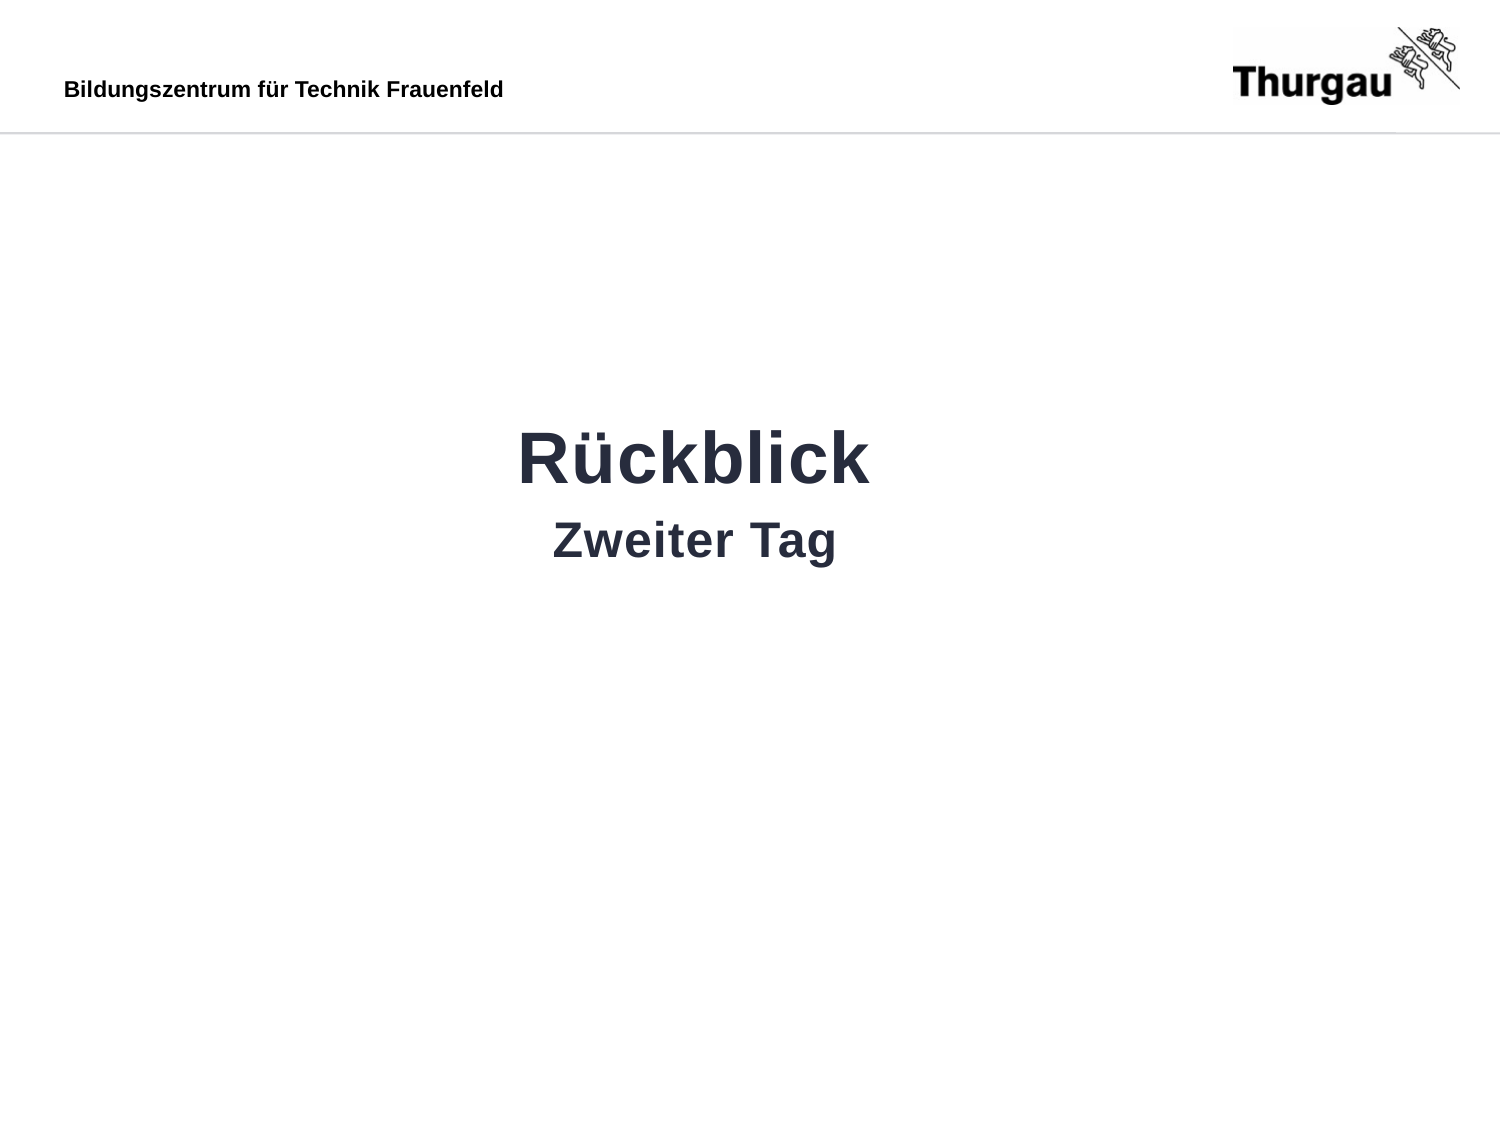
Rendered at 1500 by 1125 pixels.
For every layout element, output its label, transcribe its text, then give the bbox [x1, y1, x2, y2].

picture [1233, 27, 1460, 105]
text_box Bildungszentrum für Technik Frauenfeld [48, 65, 667, 115]
text_box Rückblick Zweiter Tag [463, 422, 926, 504]
